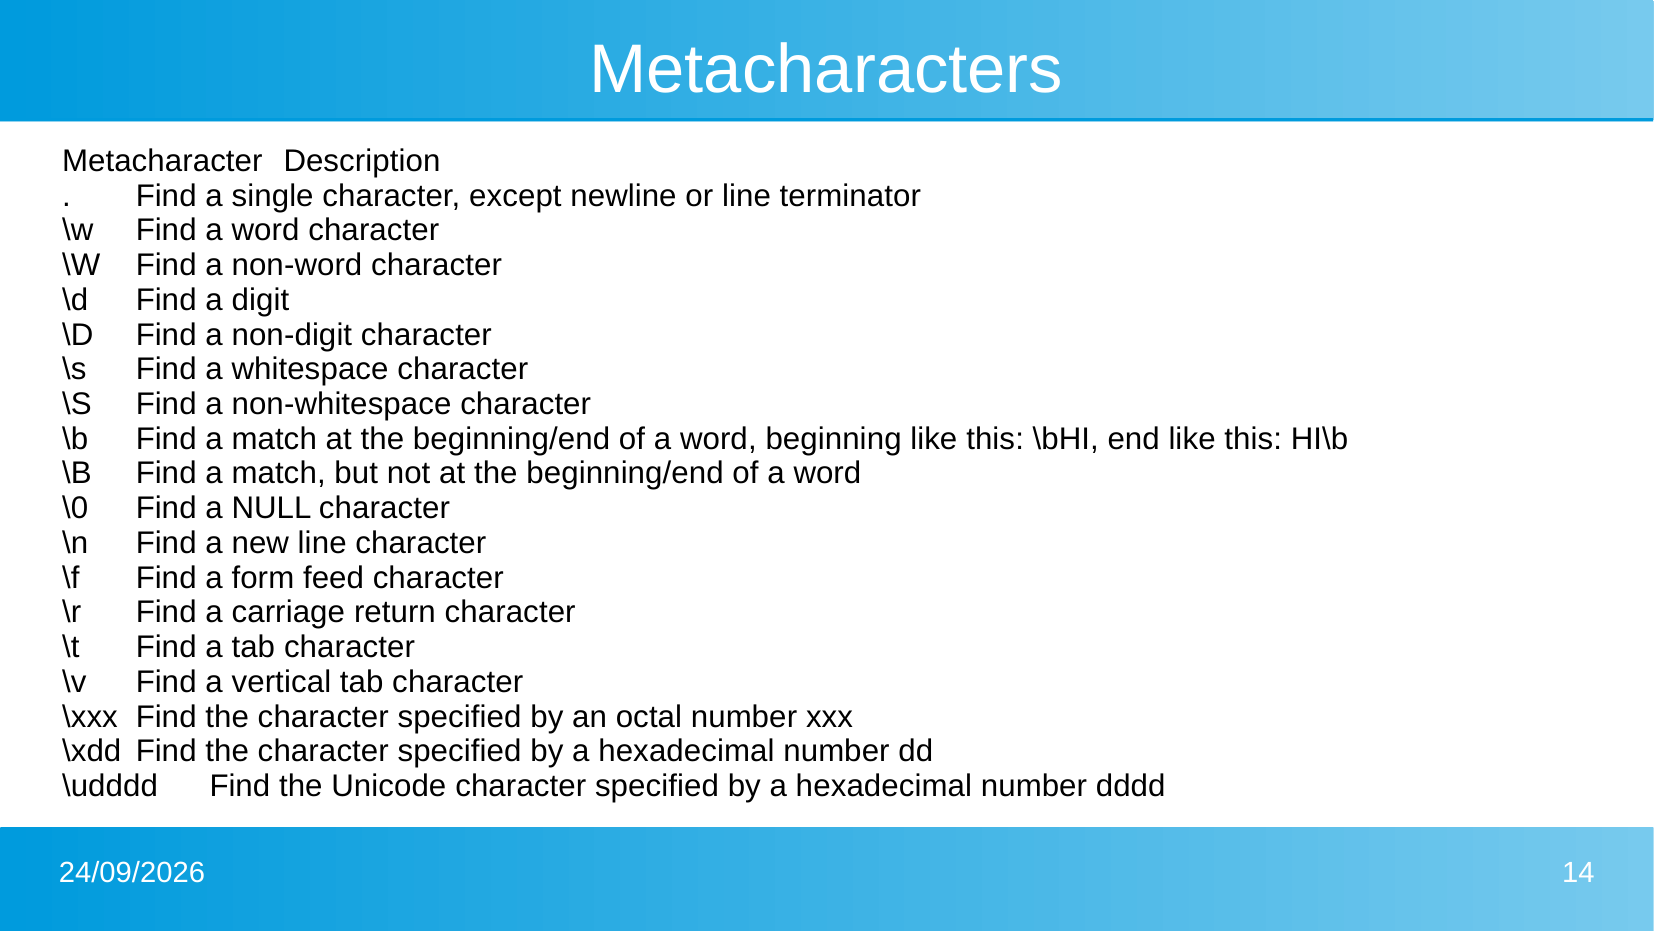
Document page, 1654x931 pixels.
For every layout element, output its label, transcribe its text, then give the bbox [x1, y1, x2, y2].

title Metacharacters [59, 29, 1595, 108]
text_box Metacharacter Description . Find a single character, except newline or line terminator \w Find a word character \W Find a non-word character \d Find a digit \D Find a non-digit character \s Find a whitespace character \S Find a non-whitespace character \b Find a match at the beginning/end of a word, beginning like this: \bHI, end like this: HI\b \B Find a match, but not at the beginning/end of a word \0 Find a NULL character \n Find a new line character \f Find a form feed character \r Find a carriage return character \t Find a tab character \v Find a vertical tab character \xxx Find the character specified by an octal number xxx \xdd Find the character specified by a hexadecimal number dd \udddd Find the Unicode character specified by a hexadecimal number dddd [47, 135, 1495, 811]
